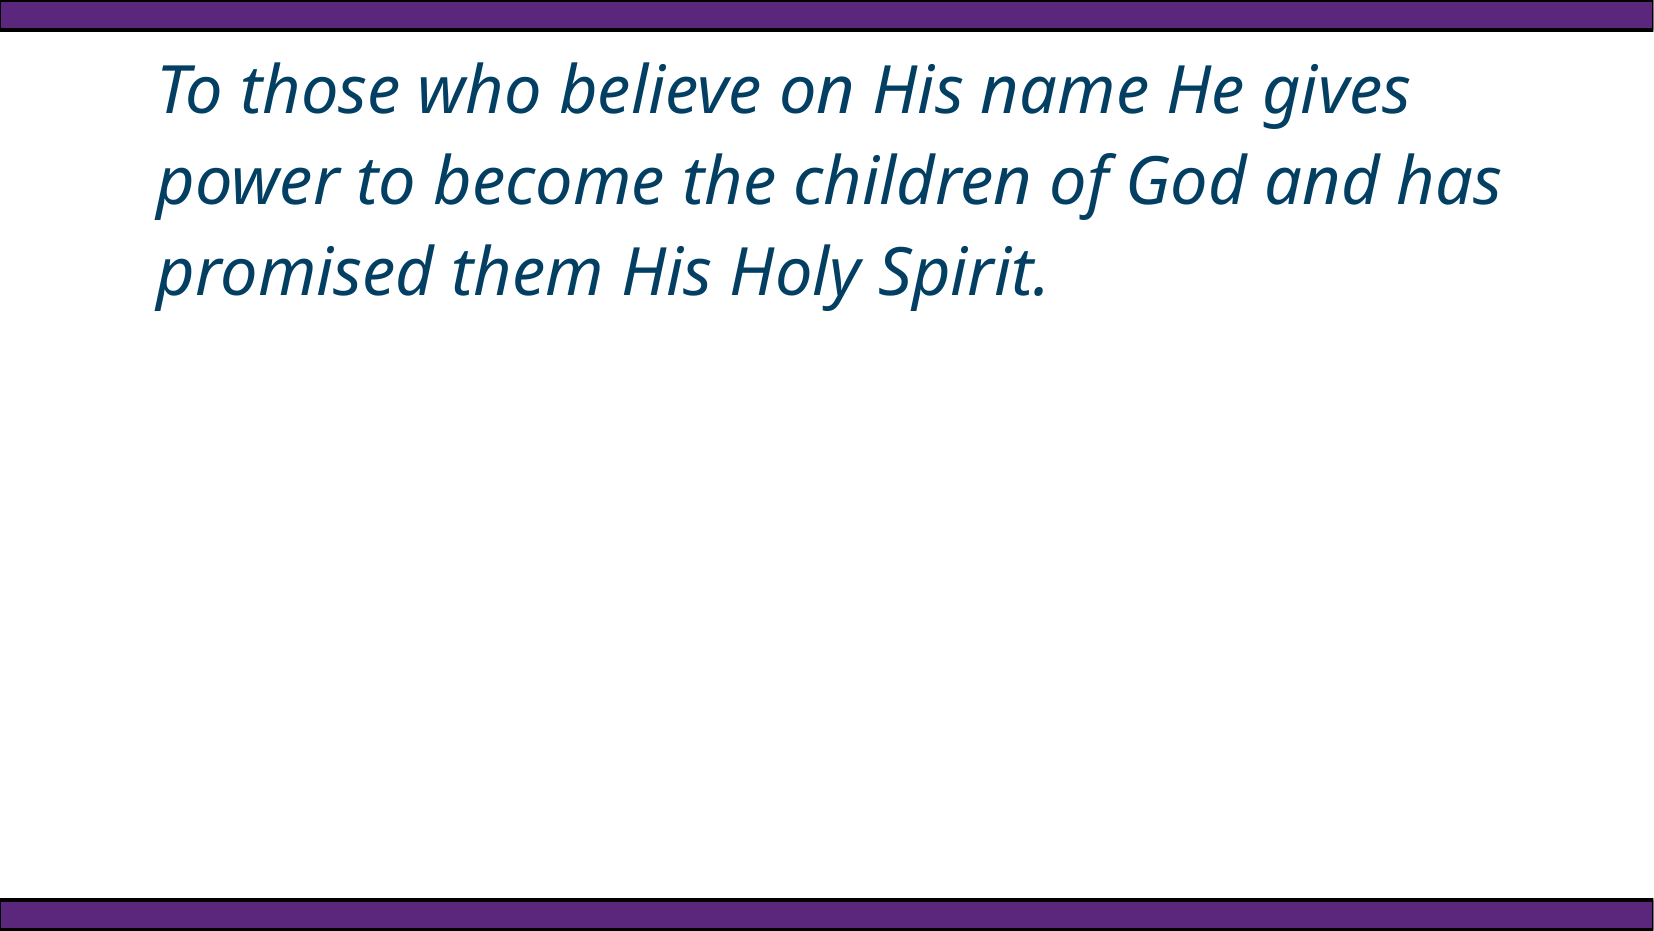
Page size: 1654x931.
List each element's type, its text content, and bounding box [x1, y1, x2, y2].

text_box To those who believe on His name He gives power to become the children of God and has promised them His Holy Spirit. [71, 35, 1591, 348]
text_box [0, 0, 1654, 31]
text_box [0, 900, 1654, 931]
